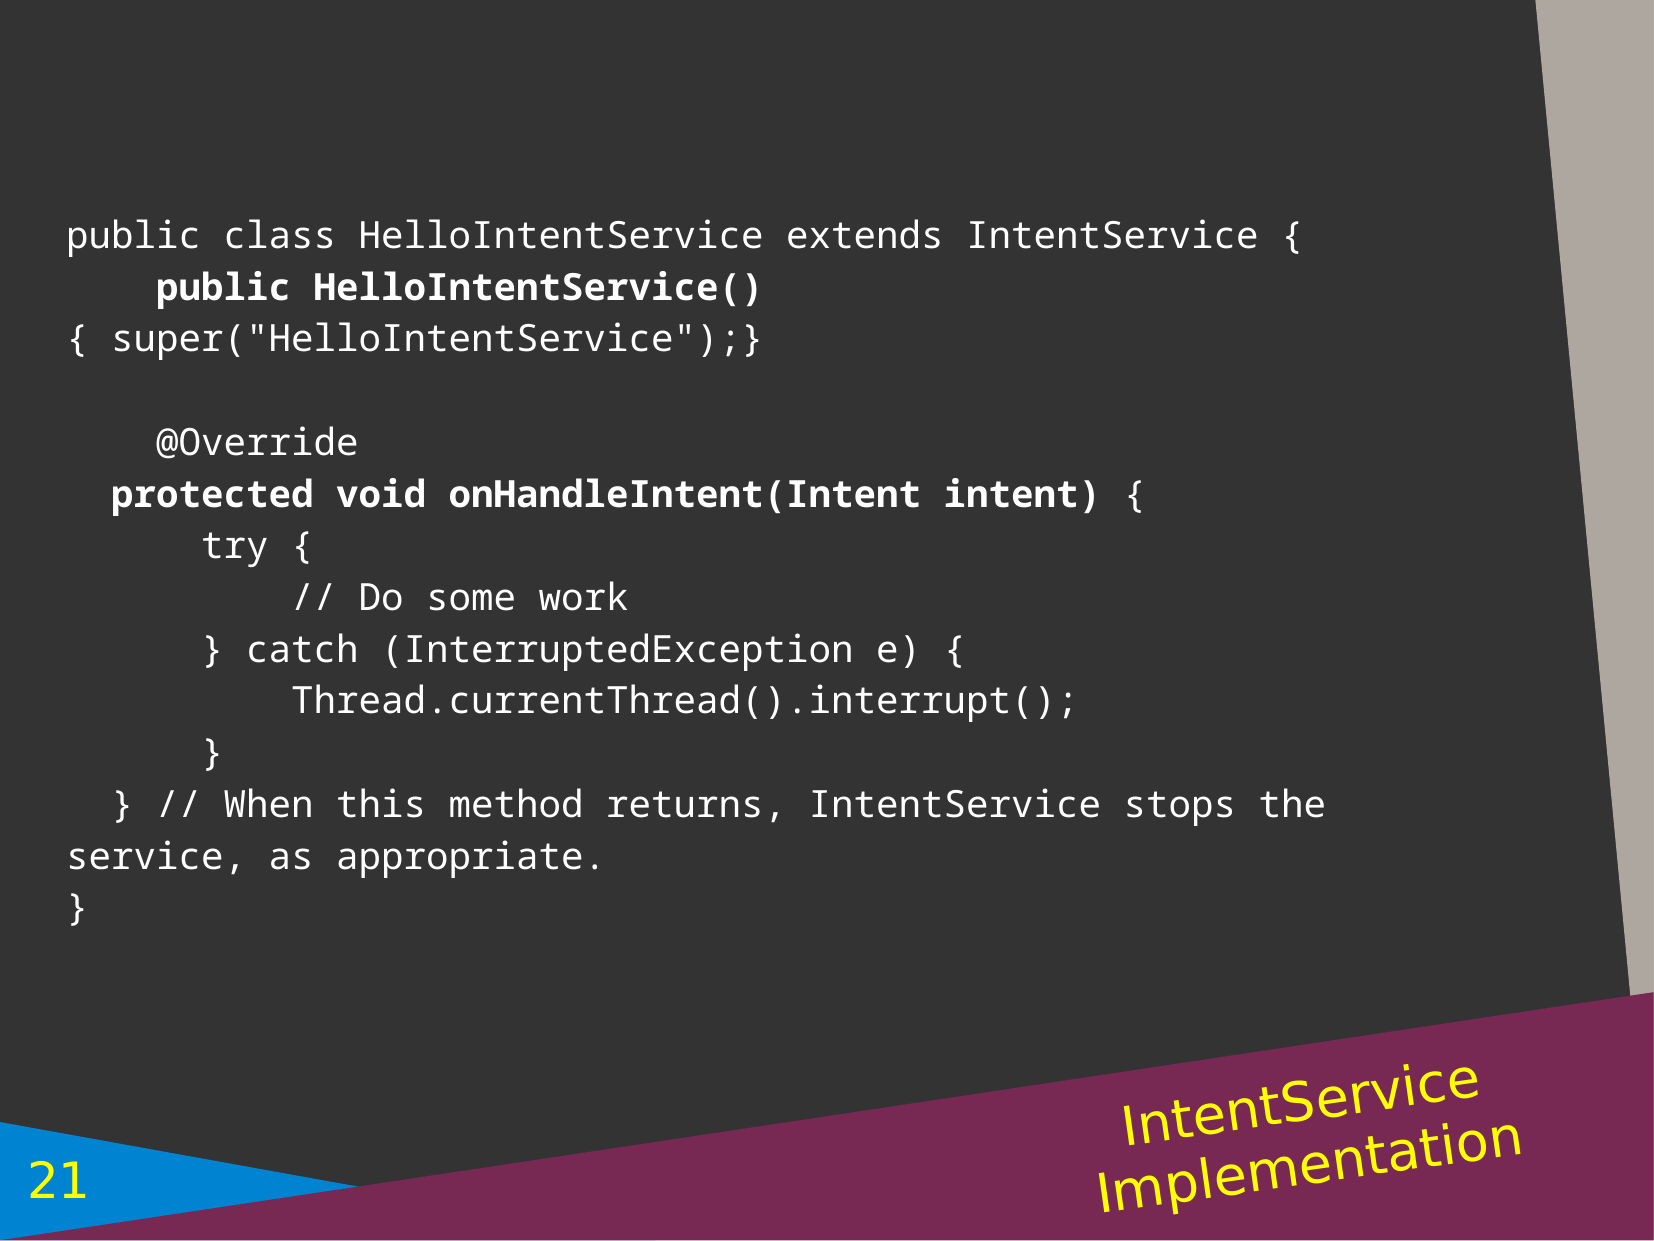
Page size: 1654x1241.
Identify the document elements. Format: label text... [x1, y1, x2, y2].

text_box public class HelloIntentService extends IntentService { public HelloIntentService() { super("HelloIntentService");} @Override protected void onHandleIntent(Intent intent) { try { // Do some work } catch (InterruptedException e) { Thread.currentThread().interrupt(); } } // When this method returns, IntentService stops the service, as appropriate. } [51, 189, 1492, 740]
title IntentService Implementation [956, 995, 1654, 1241]
